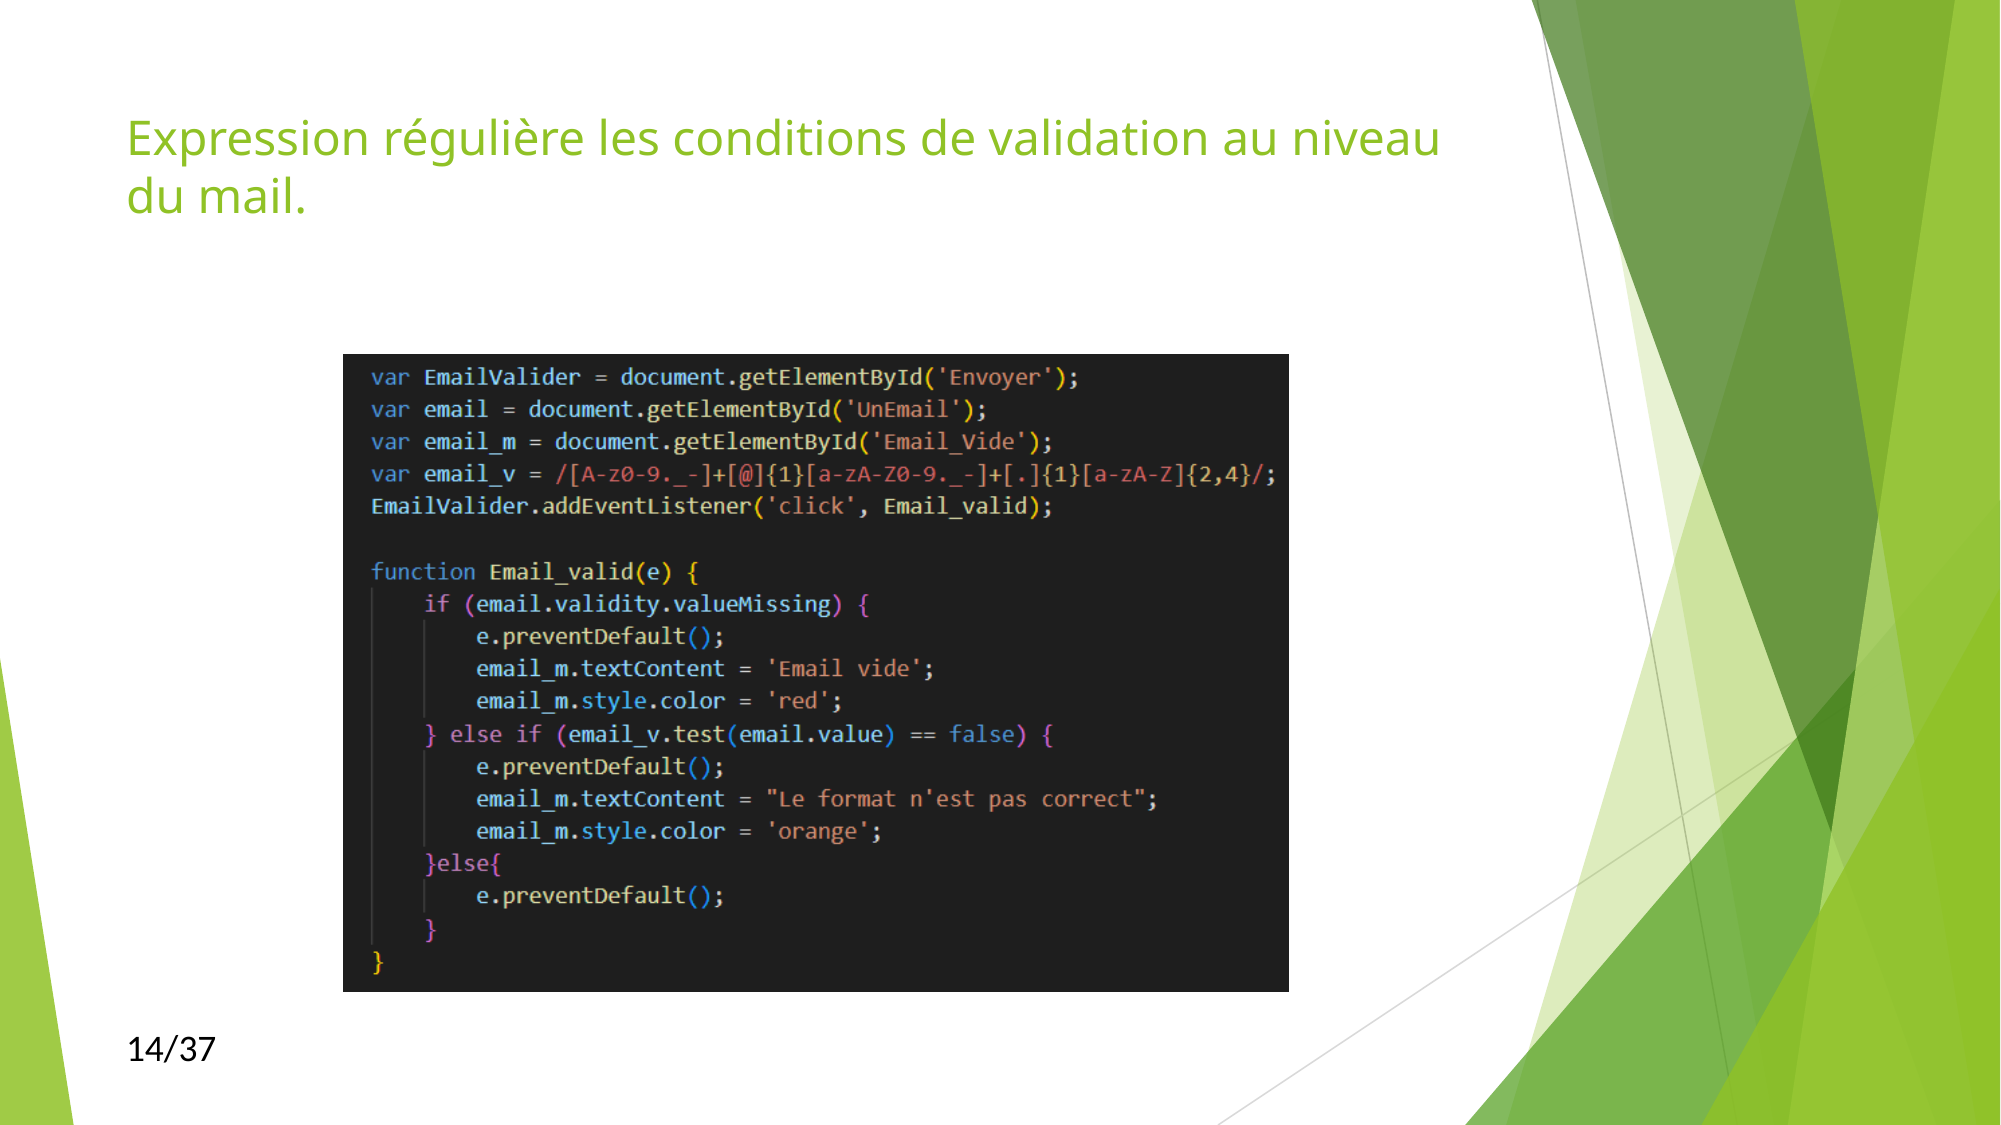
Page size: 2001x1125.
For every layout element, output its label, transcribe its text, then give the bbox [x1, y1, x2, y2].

title Expression régulière les conditions de validation au niveau du mail. [111, 99, 1522, 233]
picture [343, 354, 1289, 992]
text_box 14/37 [111, 1016, 260, 1078]
